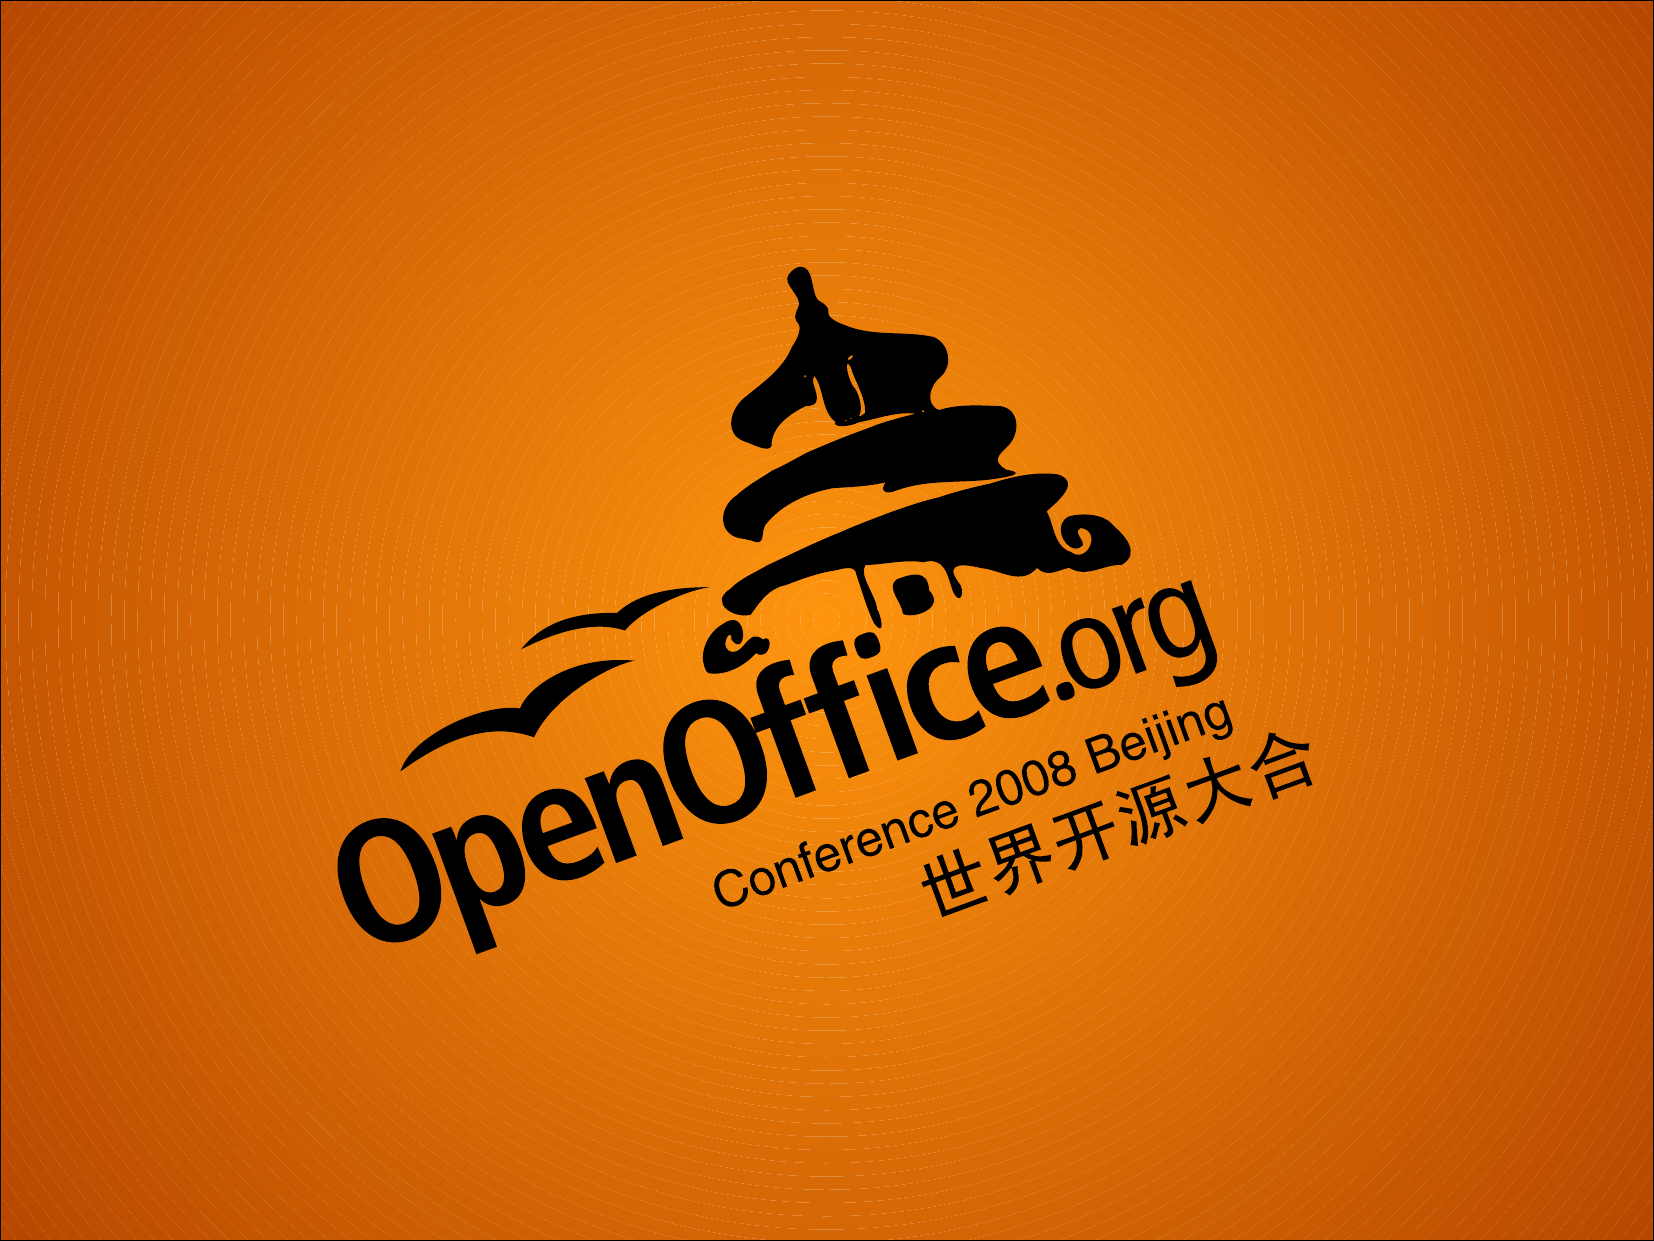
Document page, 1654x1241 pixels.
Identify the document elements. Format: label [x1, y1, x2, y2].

text_box [400, 660, 635, 772]
text_box [803, 640, 870, 779]
text_box [431, 815, 526, 955]
text_box [969, 779, 1000, 818]
text_box [988, 823, 1052, 896]
text_box [663, 659, 817, 824]
text_box [909, 809, 933, 838]
text_box [933, 801, 958, 829]
text_box [840, 834, 854, 865]
text_box [1264, 760, 1313, 800]
text_box [1155, 723, 1171, 761]
text_box [1176, 711, 1206, 742]
text_box [857, 828, 883, 857]
text_box [1061, 618, 1121, 689]
text_box [1204, 700, 1233, 740]
text_box [892, 574, 934, 616]
text_box [1166, 719, 1180, 746]
text_box [1056, 681, 1075, 701]
text_box [797, 841, 815, 879]
text_box [337, 818, 442, 943]
text_box [1150, 822, 1161, 840]
text_box [1130, 774, 1178, 845]
text_box [1162, 710, 1169, 717]
text_box [702, 620, 770, 674]
text_box [774, 857, 804, 889]
text_box [1052, 800, 1115, 871]
text_box [995, 769, 1023, 806]
text_box [1084, 733, 1120, 774]
text_box [1173, 814, 1188, 827]
text_box [815, 843, 841, 872]
text_box [866, 668, 919, 761]
text_box [1116, 790, 1130, 800]
text_box [1141, 717, 1148, 724]
text_box [1121, 732, 1147, 761]
text_box [881, 818, 911, 850]
text_box [1118, 806, 1133, 815]
text_box [584, 759, 684, 864]
text_box [749, 867, 775, 896]
text_box [1022, 760, 1049, 796]
text_box [522, 788, 605, 881]
text_box [1186, 756, 1253, 825]
text_box [1130, 820, 1139, 847]
text_box [1145, 726, 1159, 753]
text_box [714, 868, 748, 907]
text_box [521, 587, 710, 650]
text_box [921, 848, 988, 918]
text_box [906, 645, 986, 741]
text_box [1148, 580, 1218, 687]
text_box [721, 266, 1131, 629]
text_box [1047, 750, 1076, 787]
text_box [1152, 713, 1159, 721]
text_box [1111, 597, 1147, 674]
text_box [854, 632, 881, 659]
text_box [1250, 732, 1310, 772]
text_box [967, 626, 1050, 719]
